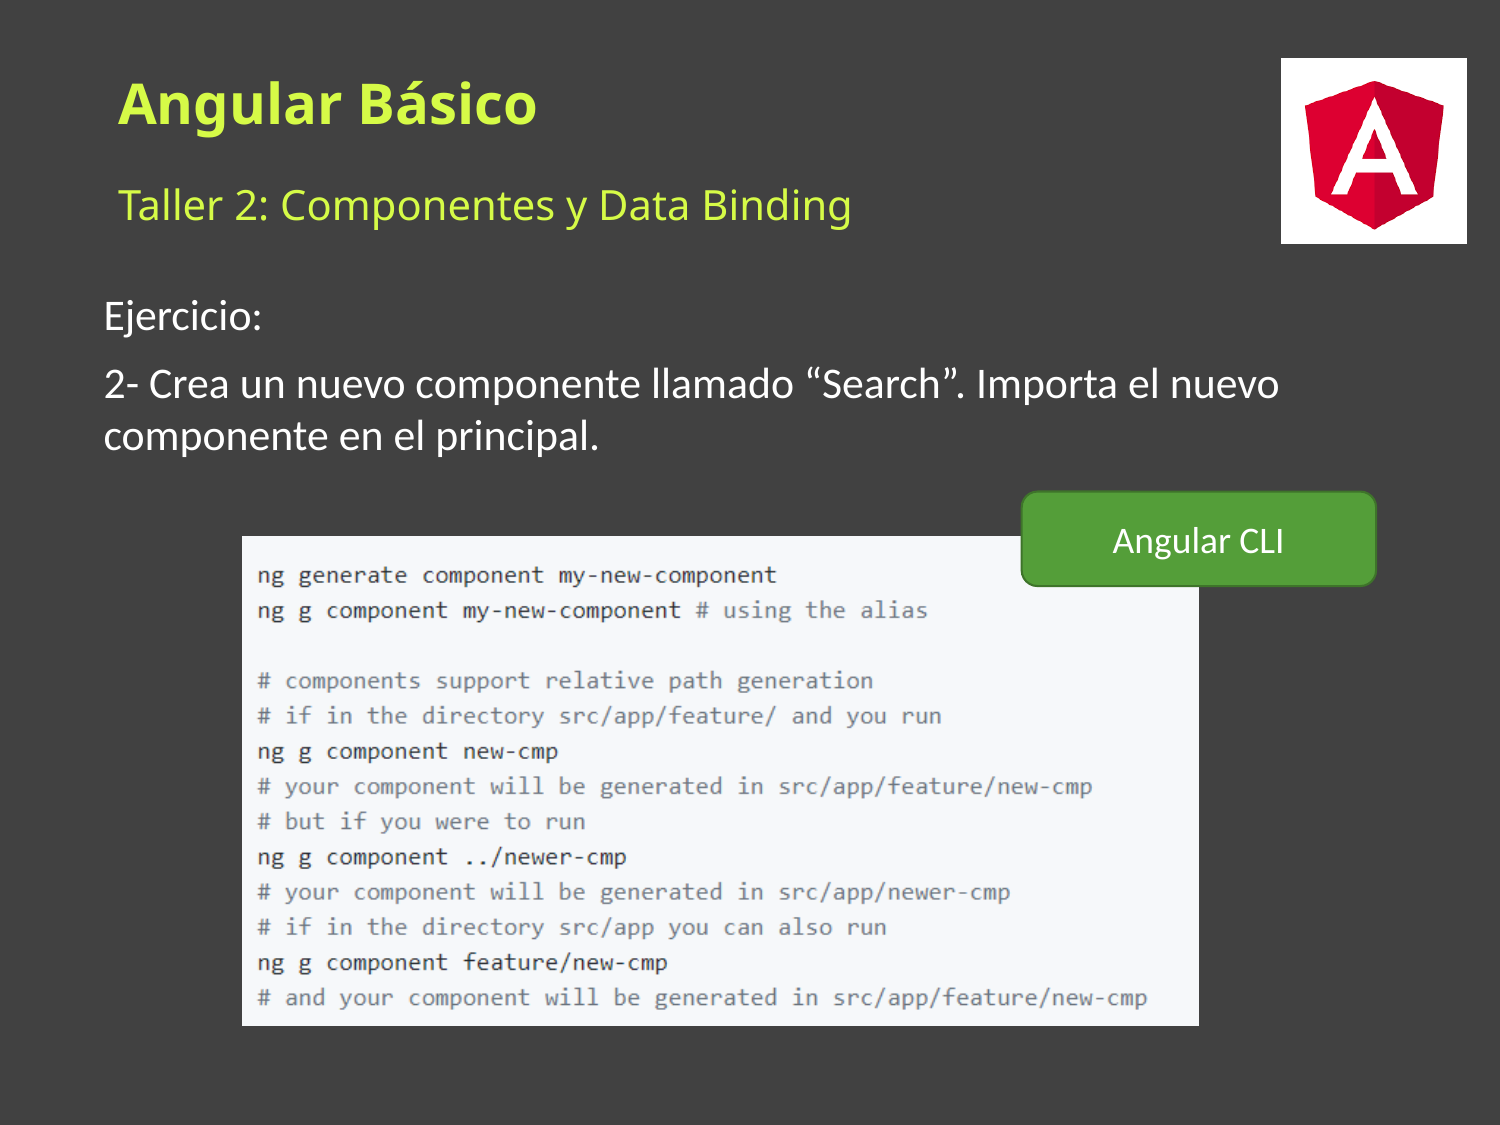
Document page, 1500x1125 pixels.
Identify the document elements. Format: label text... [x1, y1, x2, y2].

picture [242, 536, 1199, 1026]
picture [1281, 58, 1467, 244]
list Taller 2: Componentes y Data Binding [103, 163, 1282, 244]
title Angular Básico [103, 59, 1282, 144]
text_box Angular CLI [1021, 491, 1377, 587]
list Ejercicio: 2- Crea un nuevo componente llamado “Search”. Importa el nuevo componente en el principal. [88, 278, 1383, 993]
